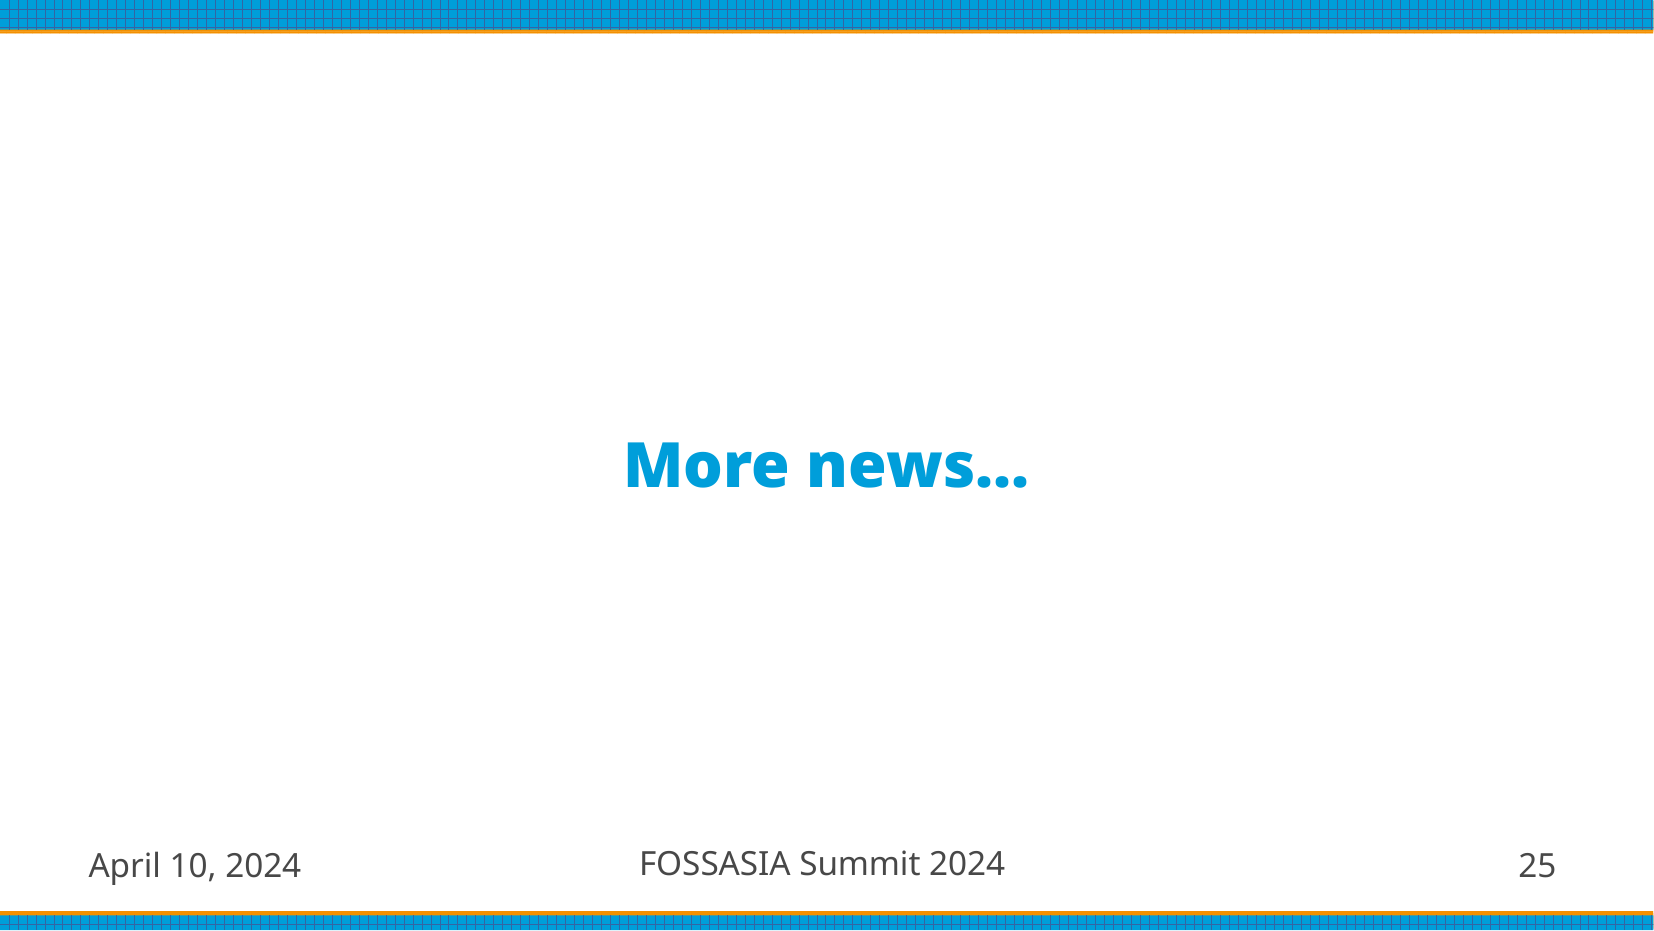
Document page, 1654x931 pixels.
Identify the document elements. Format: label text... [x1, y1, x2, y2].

subtitle More news... [82, 103, 1571, 824]
